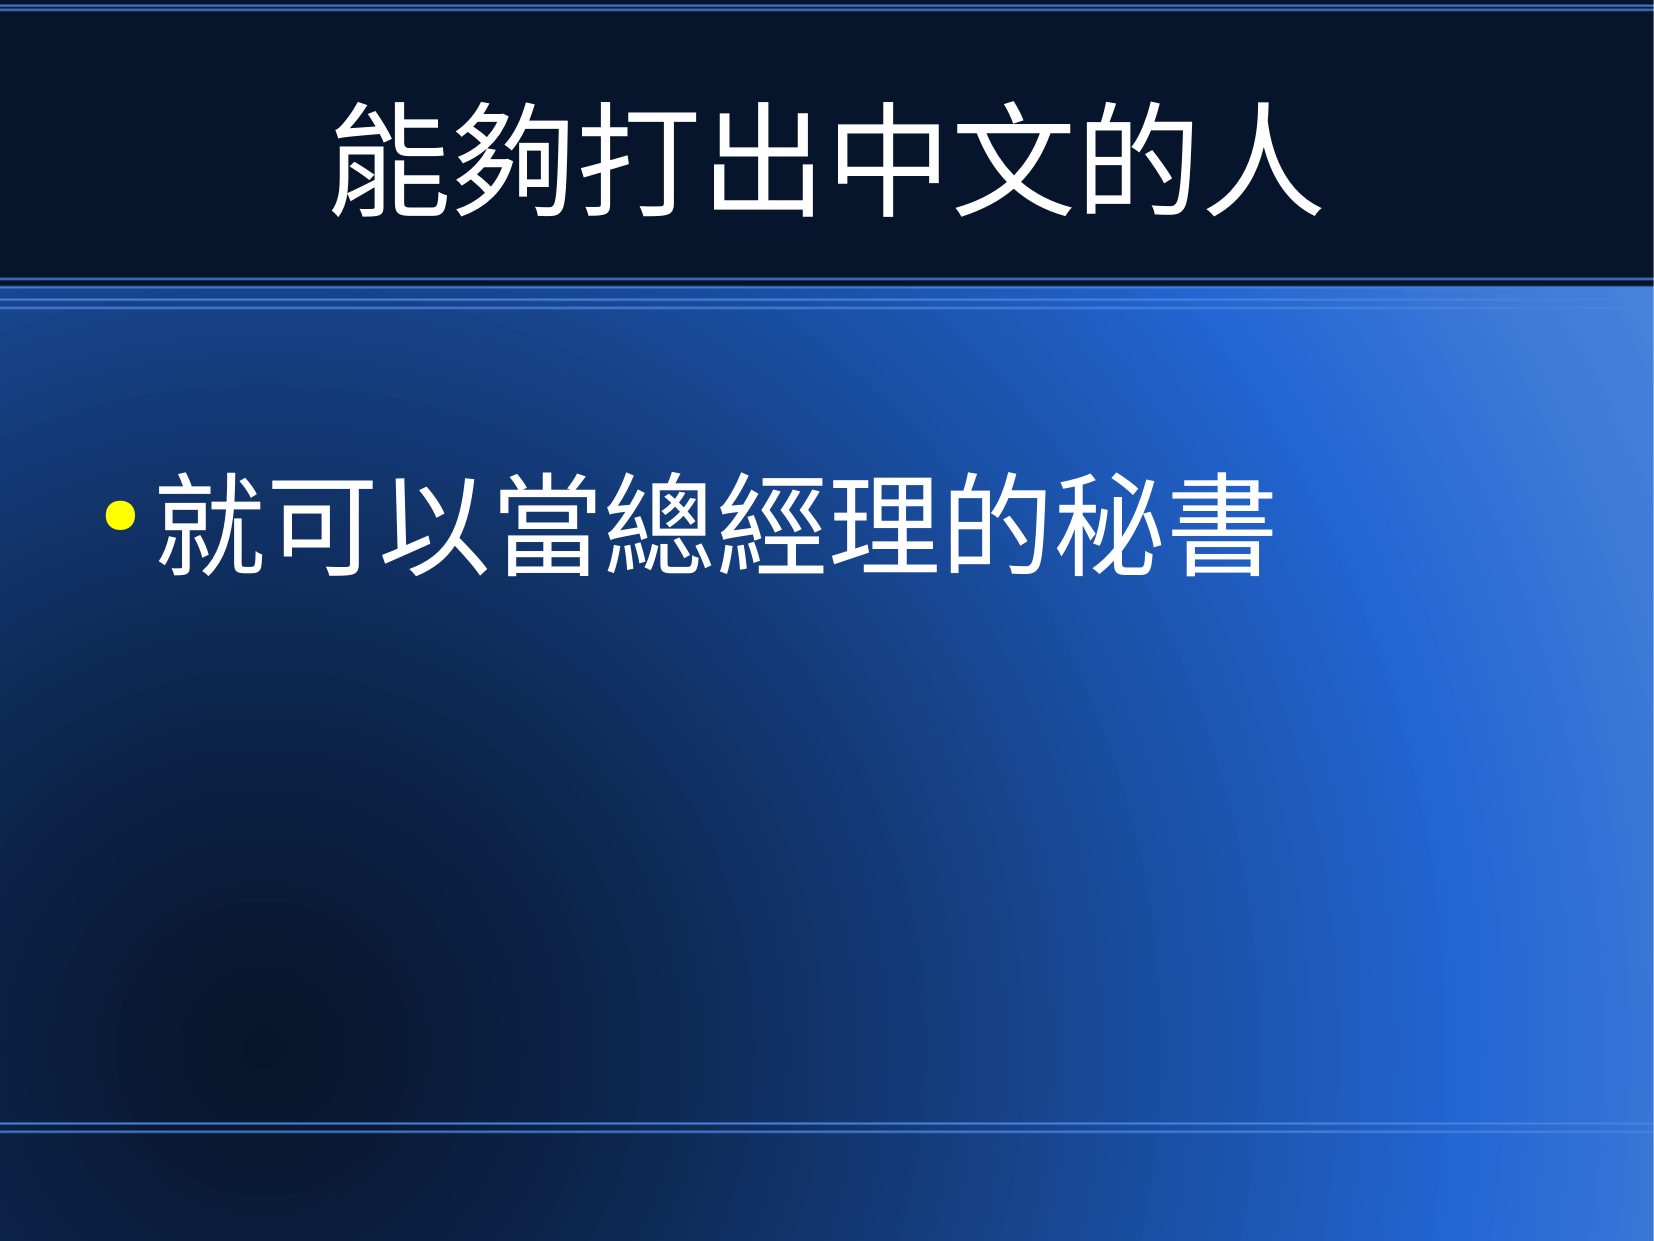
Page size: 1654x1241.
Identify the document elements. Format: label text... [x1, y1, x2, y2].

list 就可以當總經理的秘書 [82, 355, 1571, 1241]
picture [0, 0, 1654, 1241]
title 能夠打出中文的人 [82, 49, 1571, 257]
